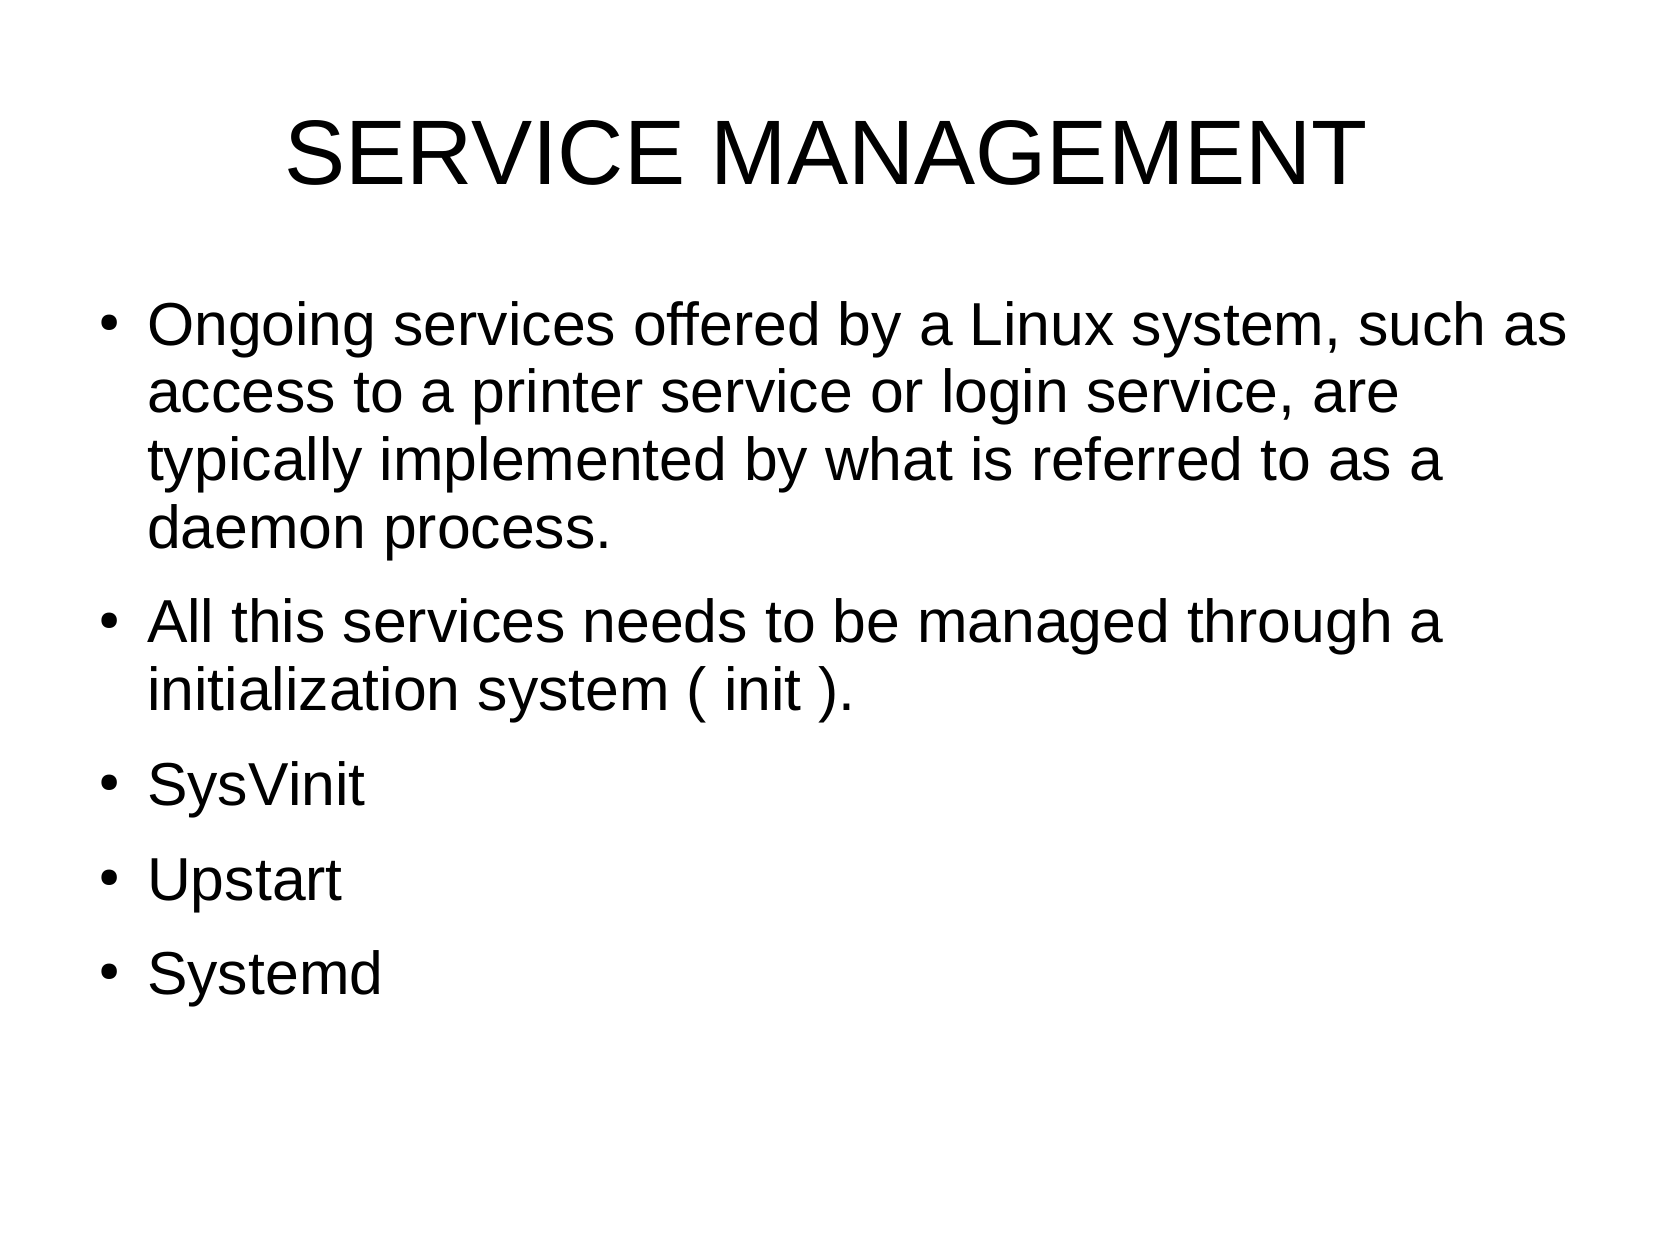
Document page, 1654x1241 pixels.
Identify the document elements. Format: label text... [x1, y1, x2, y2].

list Ongoing services offered by a Linux system, such as access to a printer service or login service, are typically implemented by what is referred to as a daemon process. All this services needs to be managed through a initialization system ( init ). SysVinit Upstart Systemd [82, 290, 1571, 1010]
title SERVICE MANAGEMENT [82, 49, 1571, 257]
